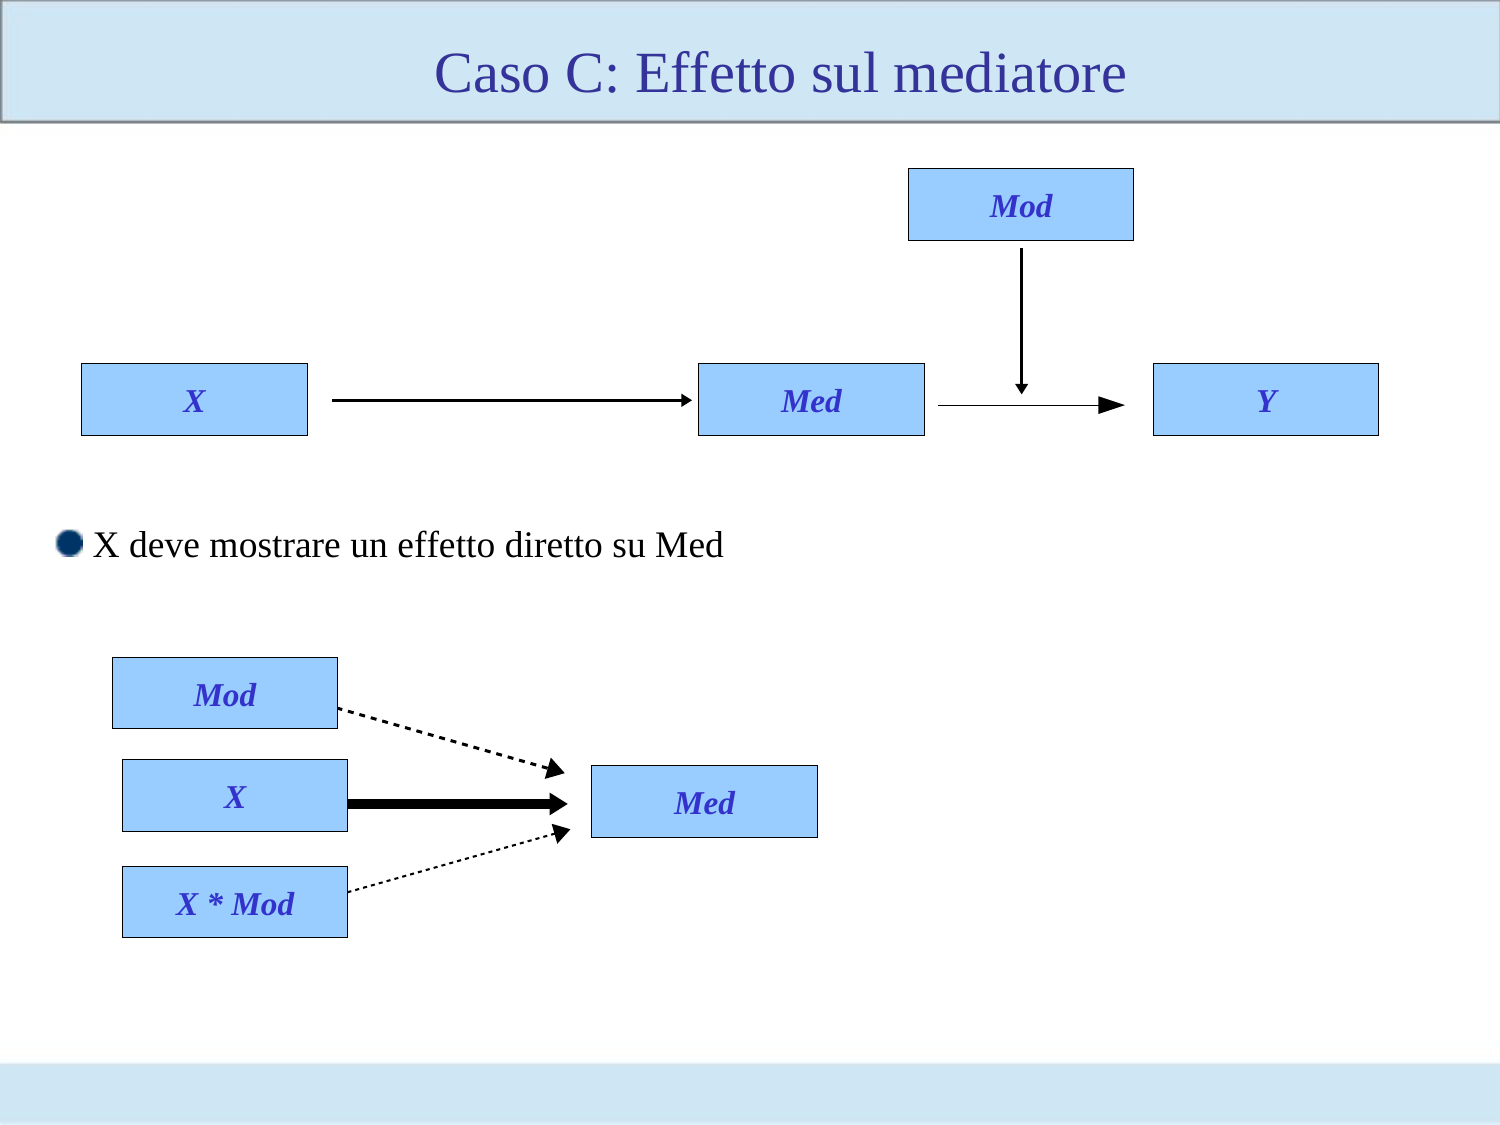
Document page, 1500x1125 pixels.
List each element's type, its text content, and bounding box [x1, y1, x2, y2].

title Caso C: Effetto sul mediatore [249, 21, 1313, 117]
text_box Mod [112, 657, 338, 729]
text_box X * Mod [122, 866, 348, 938]
text_box X [122, 759, 348, 832]
text_box X deve mostrare un effetto diretto su Med [37, 478, 1463, 575]
text_box Mod [908, 168, 1134, 241]
text_box Y [1153, 363, 1379, 436]
picture [0, 0, 1500, 1125]
text_box Med [591, 765, 818, 838]
text_box X [81, 363, 308, 436]
text_box Med [698, 363, 925, 436]
